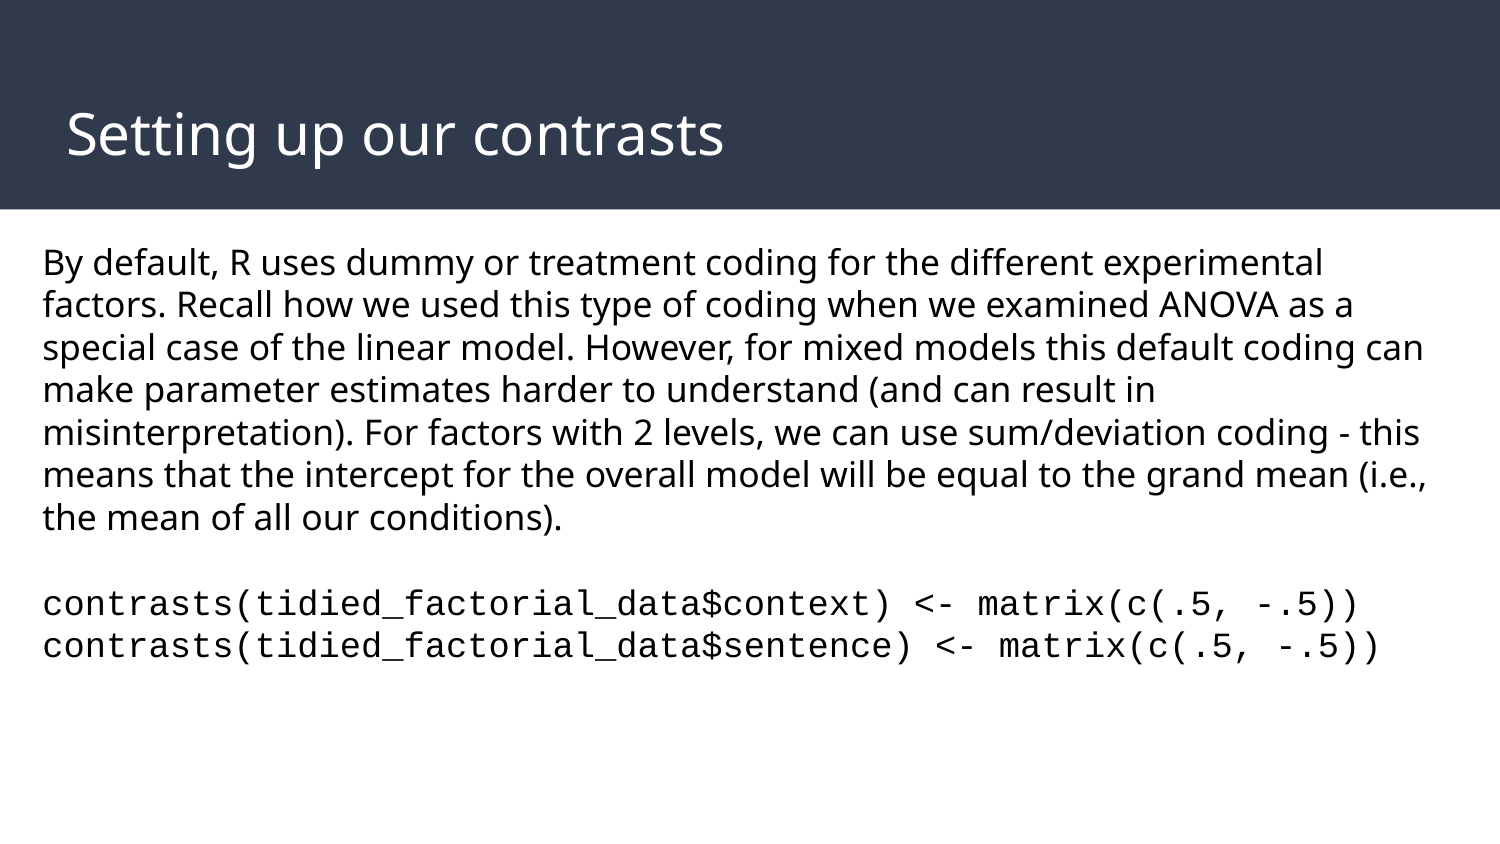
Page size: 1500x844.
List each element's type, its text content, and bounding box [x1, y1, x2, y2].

title Setting up our contrasts [51, 82, 1449, 185]
text_box By default, R uses dummy or treatment coding for the different experimental factors. Recall how we used this type of coding when we examined ANOVA as a special case of the linear model. However, for mixed models this default coding can make parameter estimates harder to understand (and can result in misinterpretation). For factors with 2 levels, we can use sum/deviation coding - this means that the intercept for the overall model will be equal to the grand mean (i.e., the mean of all our conditions). contrasts(tidied_factorial_data$context) <- matrix(c(.5, -.5)) contrasts(tidied_factorial_data$sentence) <- matrix(c(.5, -.5)) [27, 224, 1466, 797]
